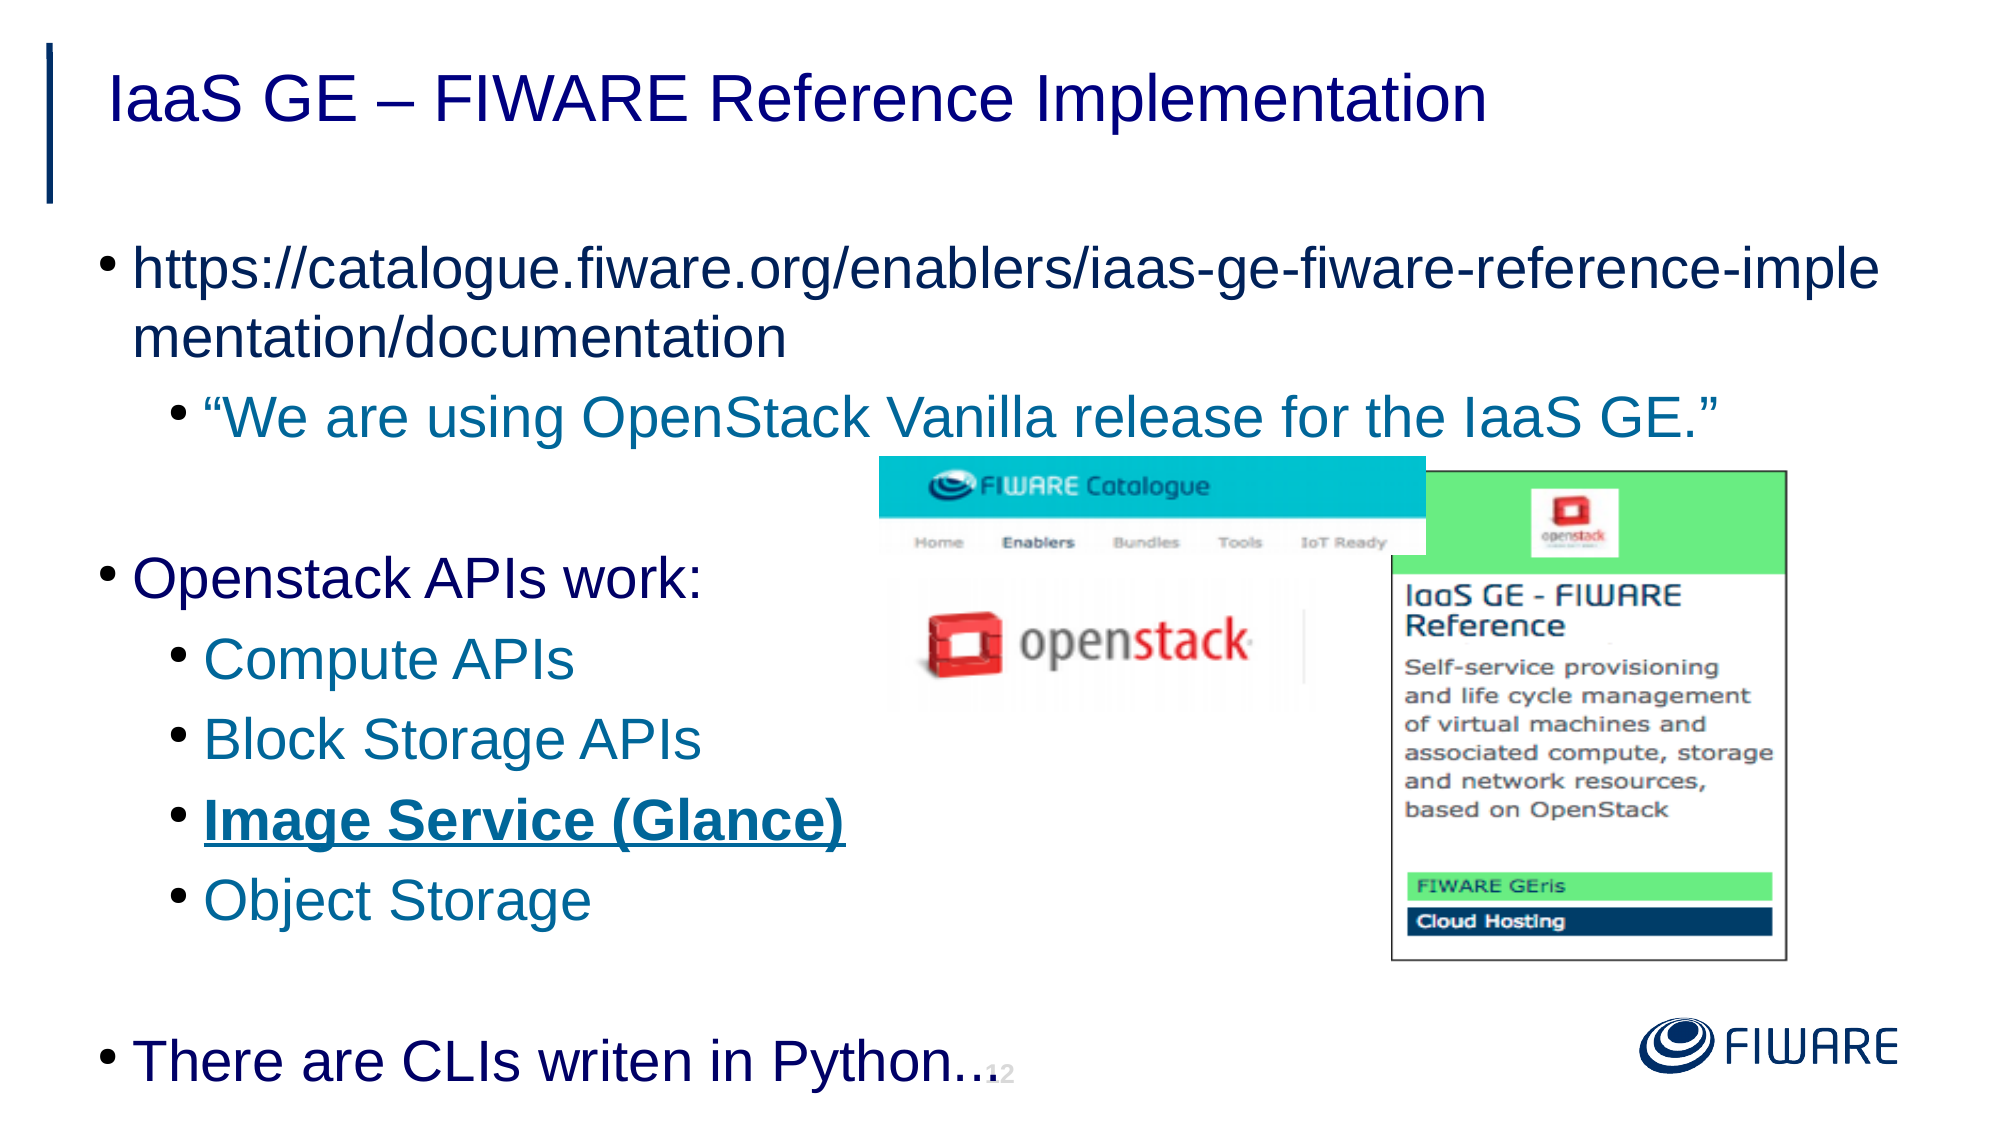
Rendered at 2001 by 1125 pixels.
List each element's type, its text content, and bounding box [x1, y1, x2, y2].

picture [1635, 1032, 1905, 1077]
slide_number <number> [887, 1042, 1113, 1103]
picture [879, 456, 1790, 963]
title IaaS GE – FIWARE Reference Implementation [92, 47, 1704, 250]
text_box https://catalogue.fiware.org/enablers/iaas-ge-fiware-reference-implementation/documentation “We are using OpenStack Vanilla release for the IaaS GE.” Openstack APIs work: Compute APIs Block Storage APIs Image Service (Glance) Object Storage There are CLIs writen in Python... [82, 212, 1908, 1032]
picture [887, 578, 1316, 712]
